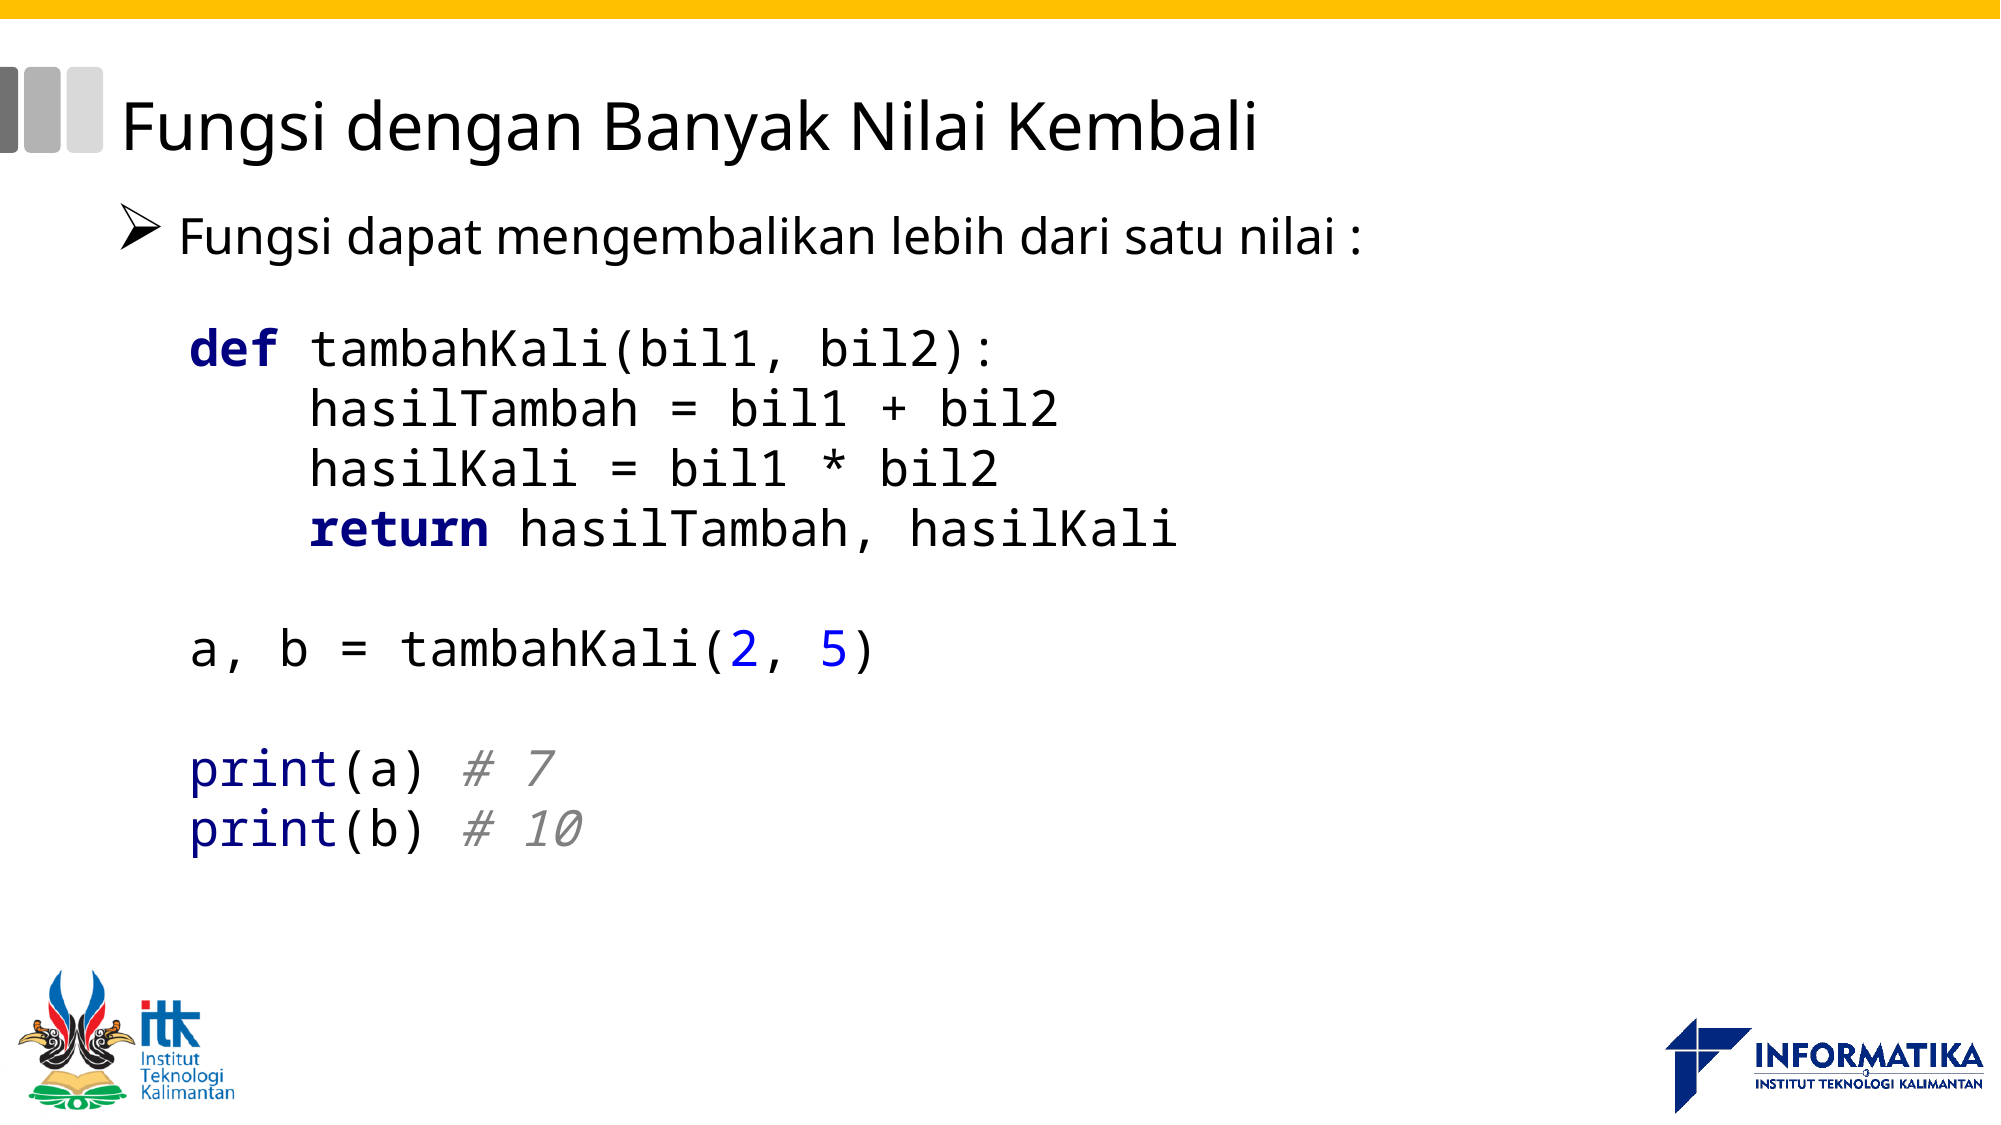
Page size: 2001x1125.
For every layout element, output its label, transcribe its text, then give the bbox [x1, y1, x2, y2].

text_box def tambahKali(bil1, bil2): hasilTambah = bil1 + bil2 hasilKali = bil1 * bil2 return hasilTambah, hasilKali a, b = tambahKali(2, 5) print(a) # 7 print(b) # 10 [169, 306, 1443, 867]
picture [0, 935, 253, 1125]
text_box Fungsi dapat mengembalikan lebih dari satu nilai : [100, 197, 1786, 273]
title Fungsi dengan Banyak Nilai Kembali [100, 72, 1826, 182]
text_box [0, 0, 2000, 19]
picture [1664, 1017, 1984, 1114]
